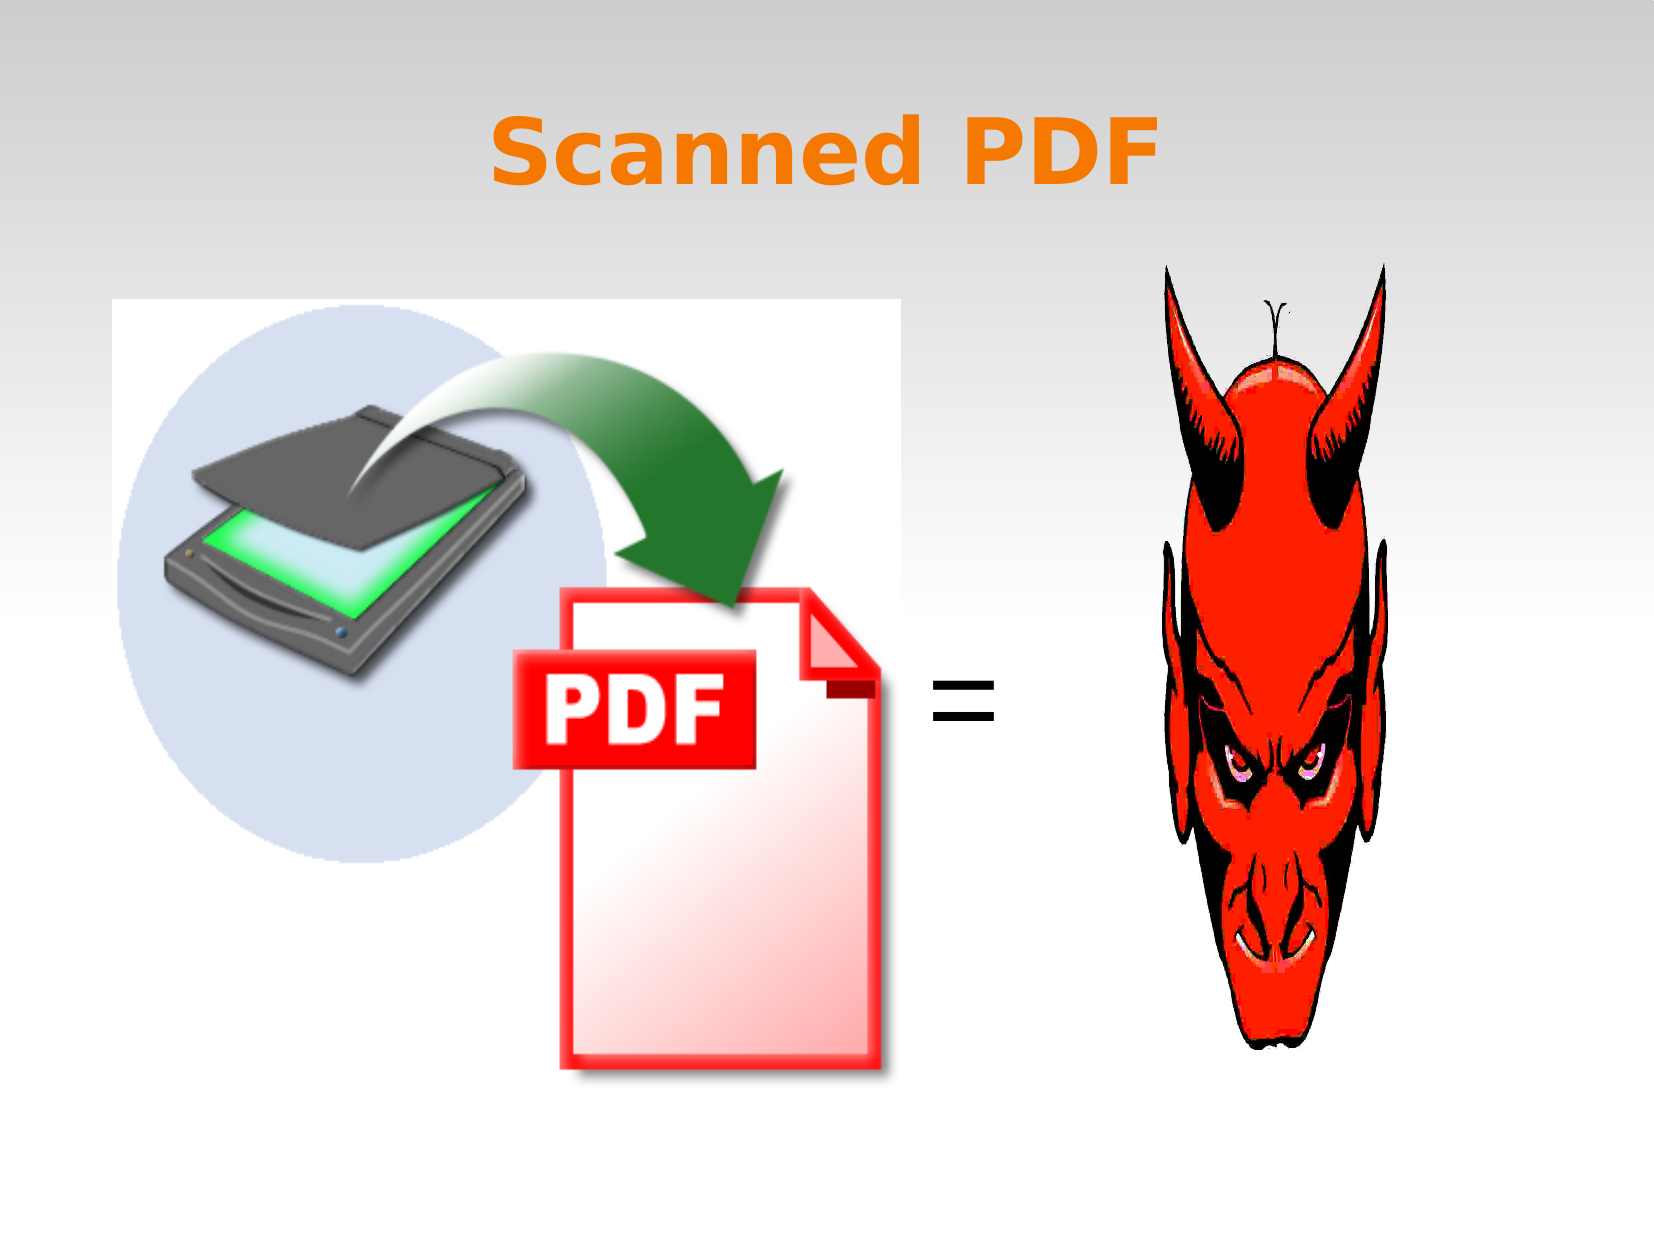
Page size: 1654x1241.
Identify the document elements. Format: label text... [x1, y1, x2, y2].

picture [1162, 262, 1388, 1051]
text_box = [82, 297, 1571, 1102]
title Scanned PDF [82, 49, 1571, 257]
